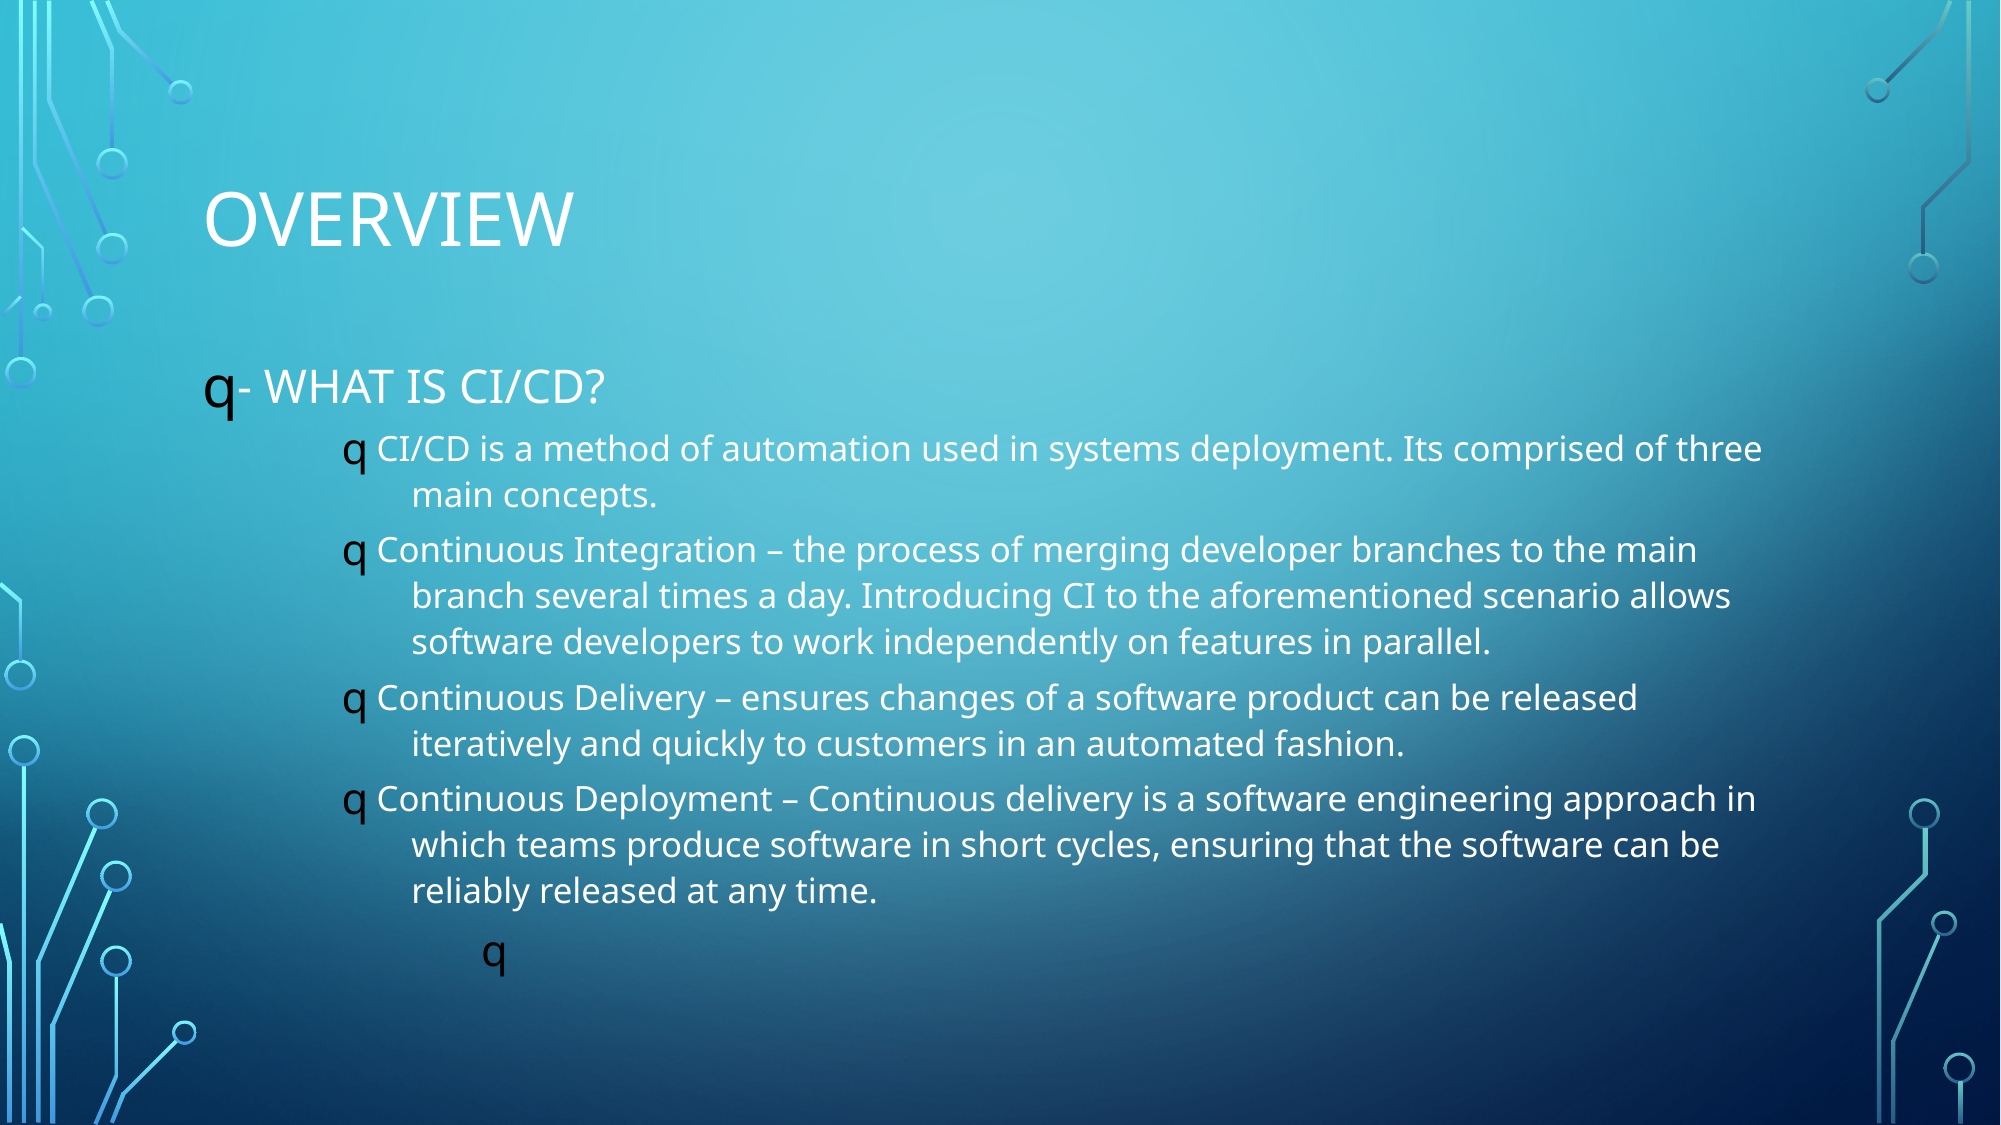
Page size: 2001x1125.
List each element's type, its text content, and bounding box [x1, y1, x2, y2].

title OVERVIEW [187, 101, 1813, 343]
list - WHAT IS CI/CD? CI/CD is a method of automation used in systems deployment. Its comprised of three main concepts. Continuous Integration – the process of merging developer branches to the main branch several times a day. Introducing CI to the aforementioned scenario allows software developers to work independently on features in parallel. Continuous Delivery – ensures changes of a software product can be released iteratively and quickly to customers in an automated fashion. Continuous Deployment – Continuous delivery is a software engineering approach in which teams produce software in short cycles, ensuring that the software can be reliably released at any time. [187, 343, 1813, 925]
